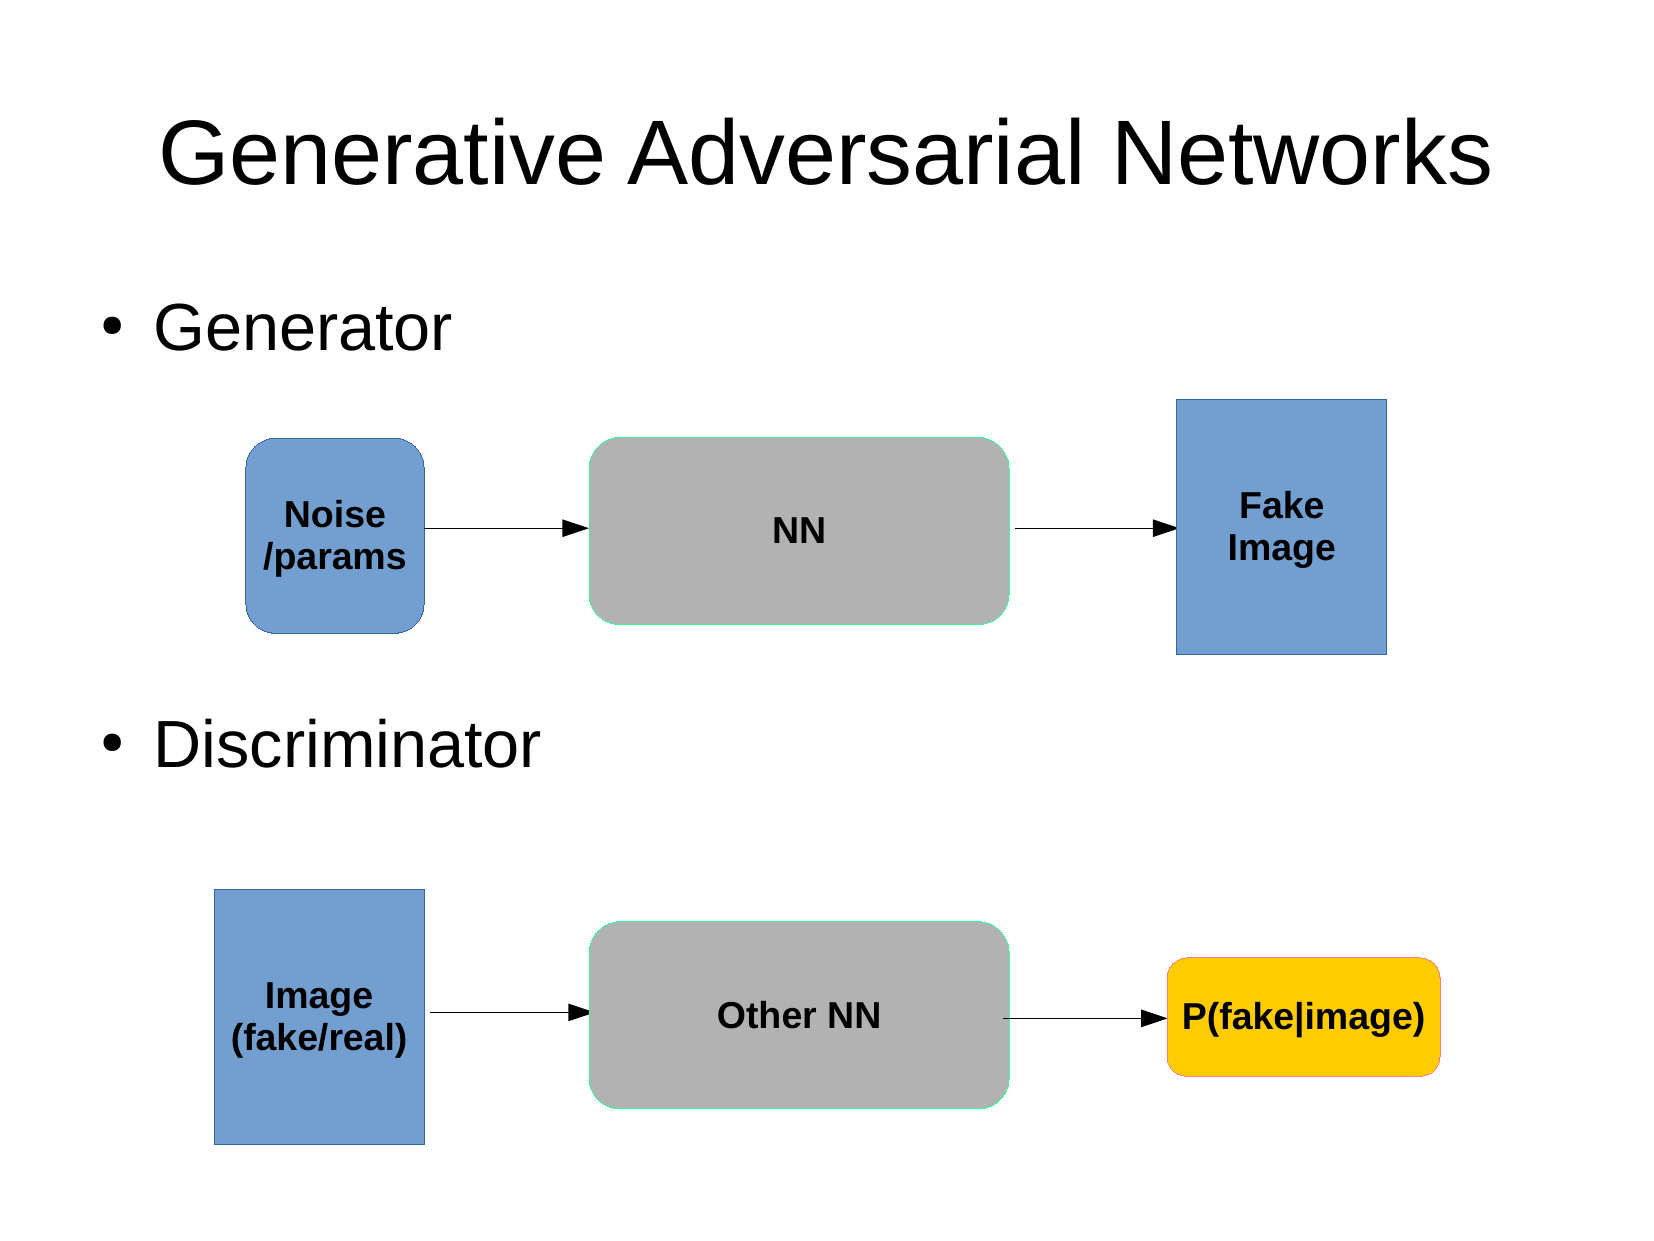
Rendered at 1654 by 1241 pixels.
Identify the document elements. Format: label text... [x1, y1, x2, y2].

list Generator Discriminator [82, 290, 1571, 1010]
text_box NN [589, 437, 1010, 625]
text_box P(fake|image) [1167, 957, 1441, 1077]
text_box Fake Image [1176, 399, 1387, 655]
text_box Other NN [589, 921, 1010, 1109]
text_box Noise /params [245, 438, 425, 634]
title Generative Adversarial Networks [82, 49, 1571, 257]
text_box Image (fake/real) [214, 889, 425, 1145]
